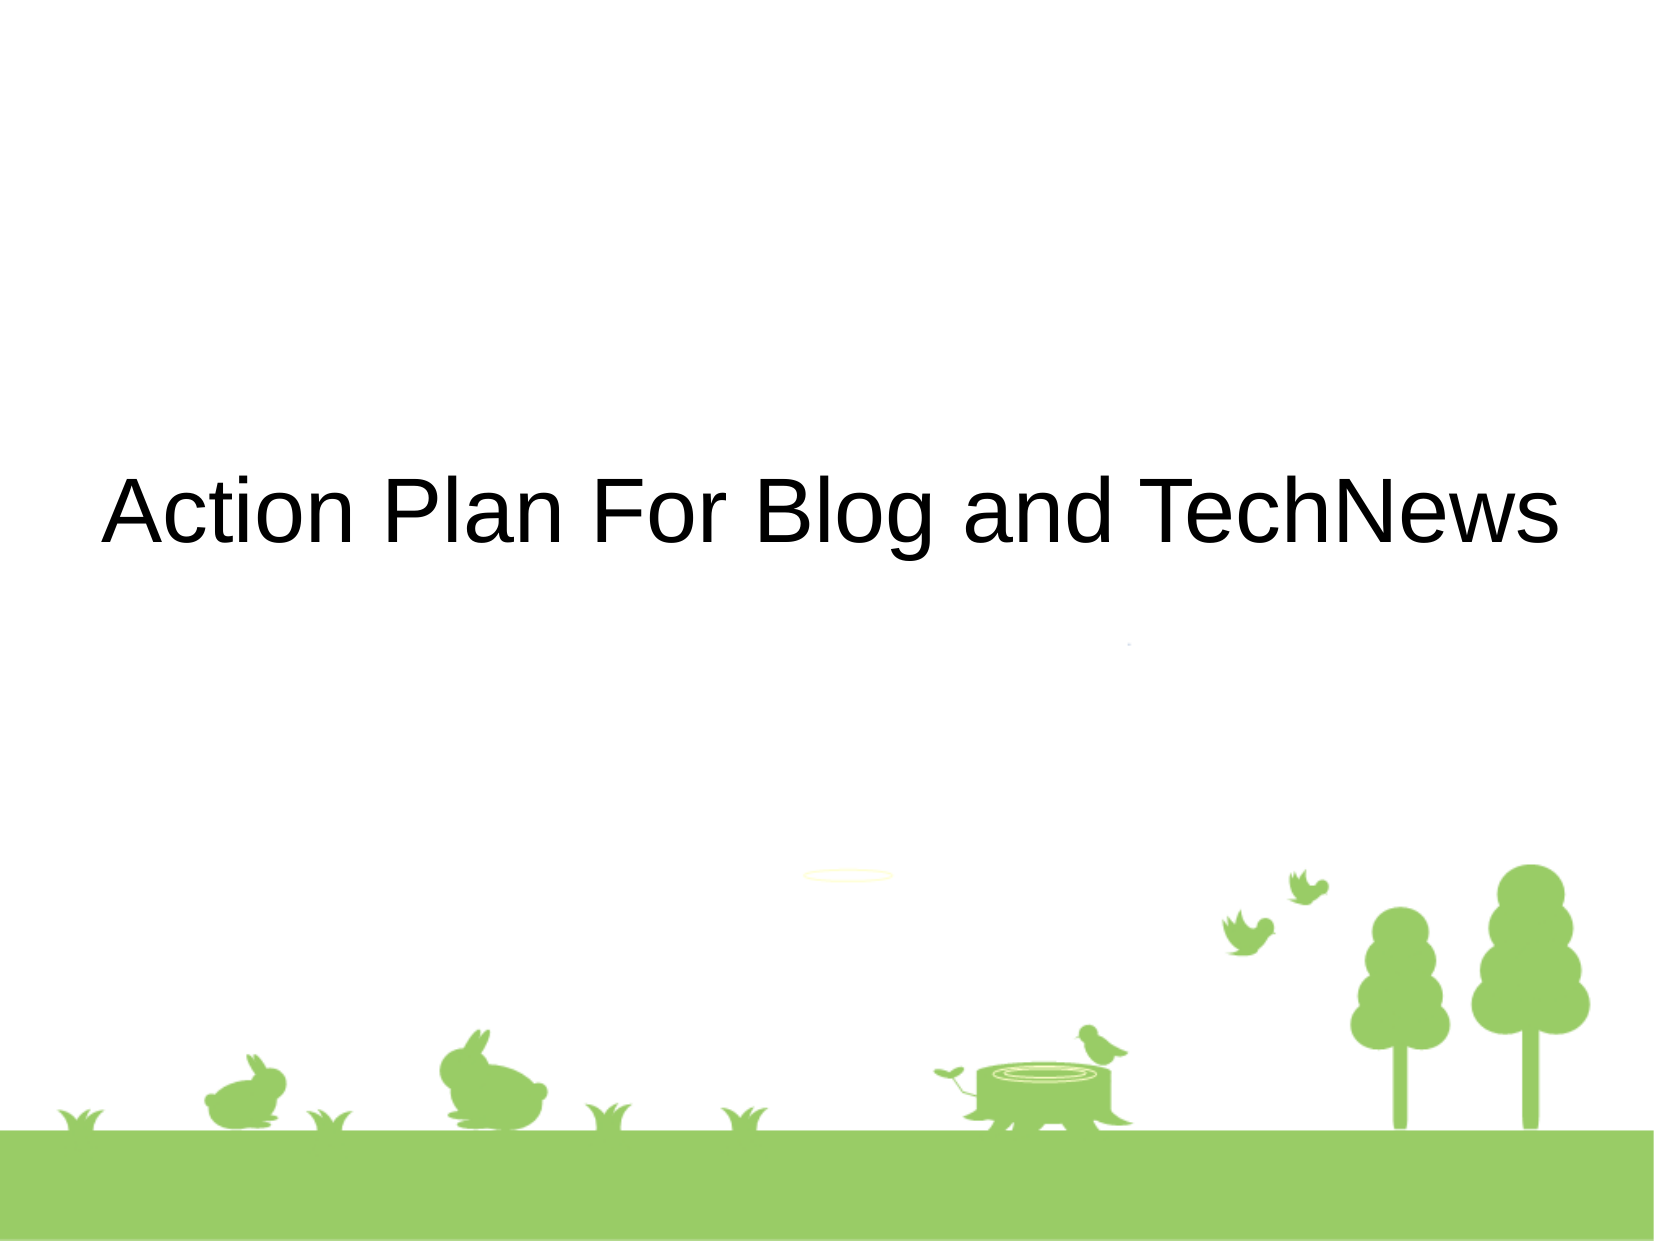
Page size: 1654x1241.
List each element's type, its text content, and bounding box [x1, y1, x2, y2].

title Action Plan For Blog and TechNews [88, 407, 1577, 615]
picture [0, 0, 1654, 1241]
